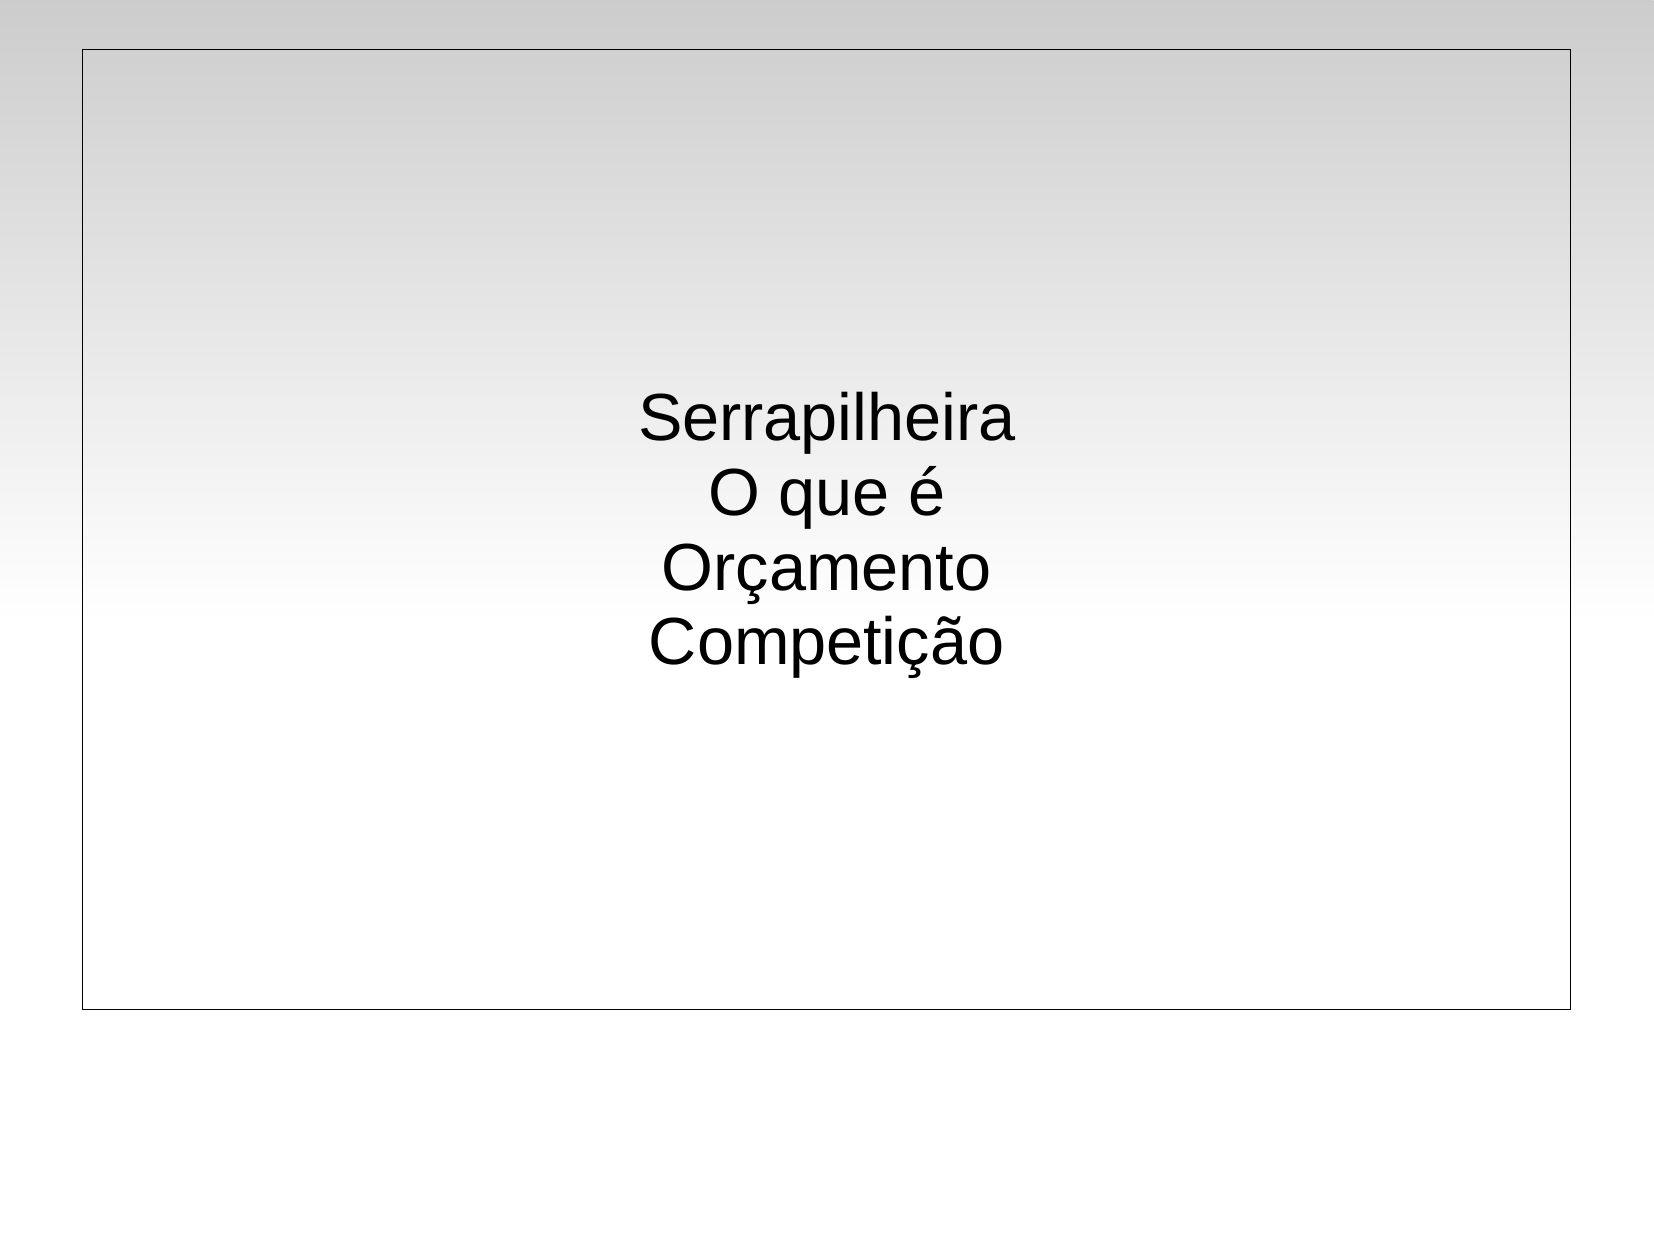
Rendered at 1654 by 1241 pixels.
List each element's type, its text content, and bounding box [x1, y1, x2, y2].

subtitle Serrapilheira O que é Orçamento Competição [82, 49, 1571, 1010]
